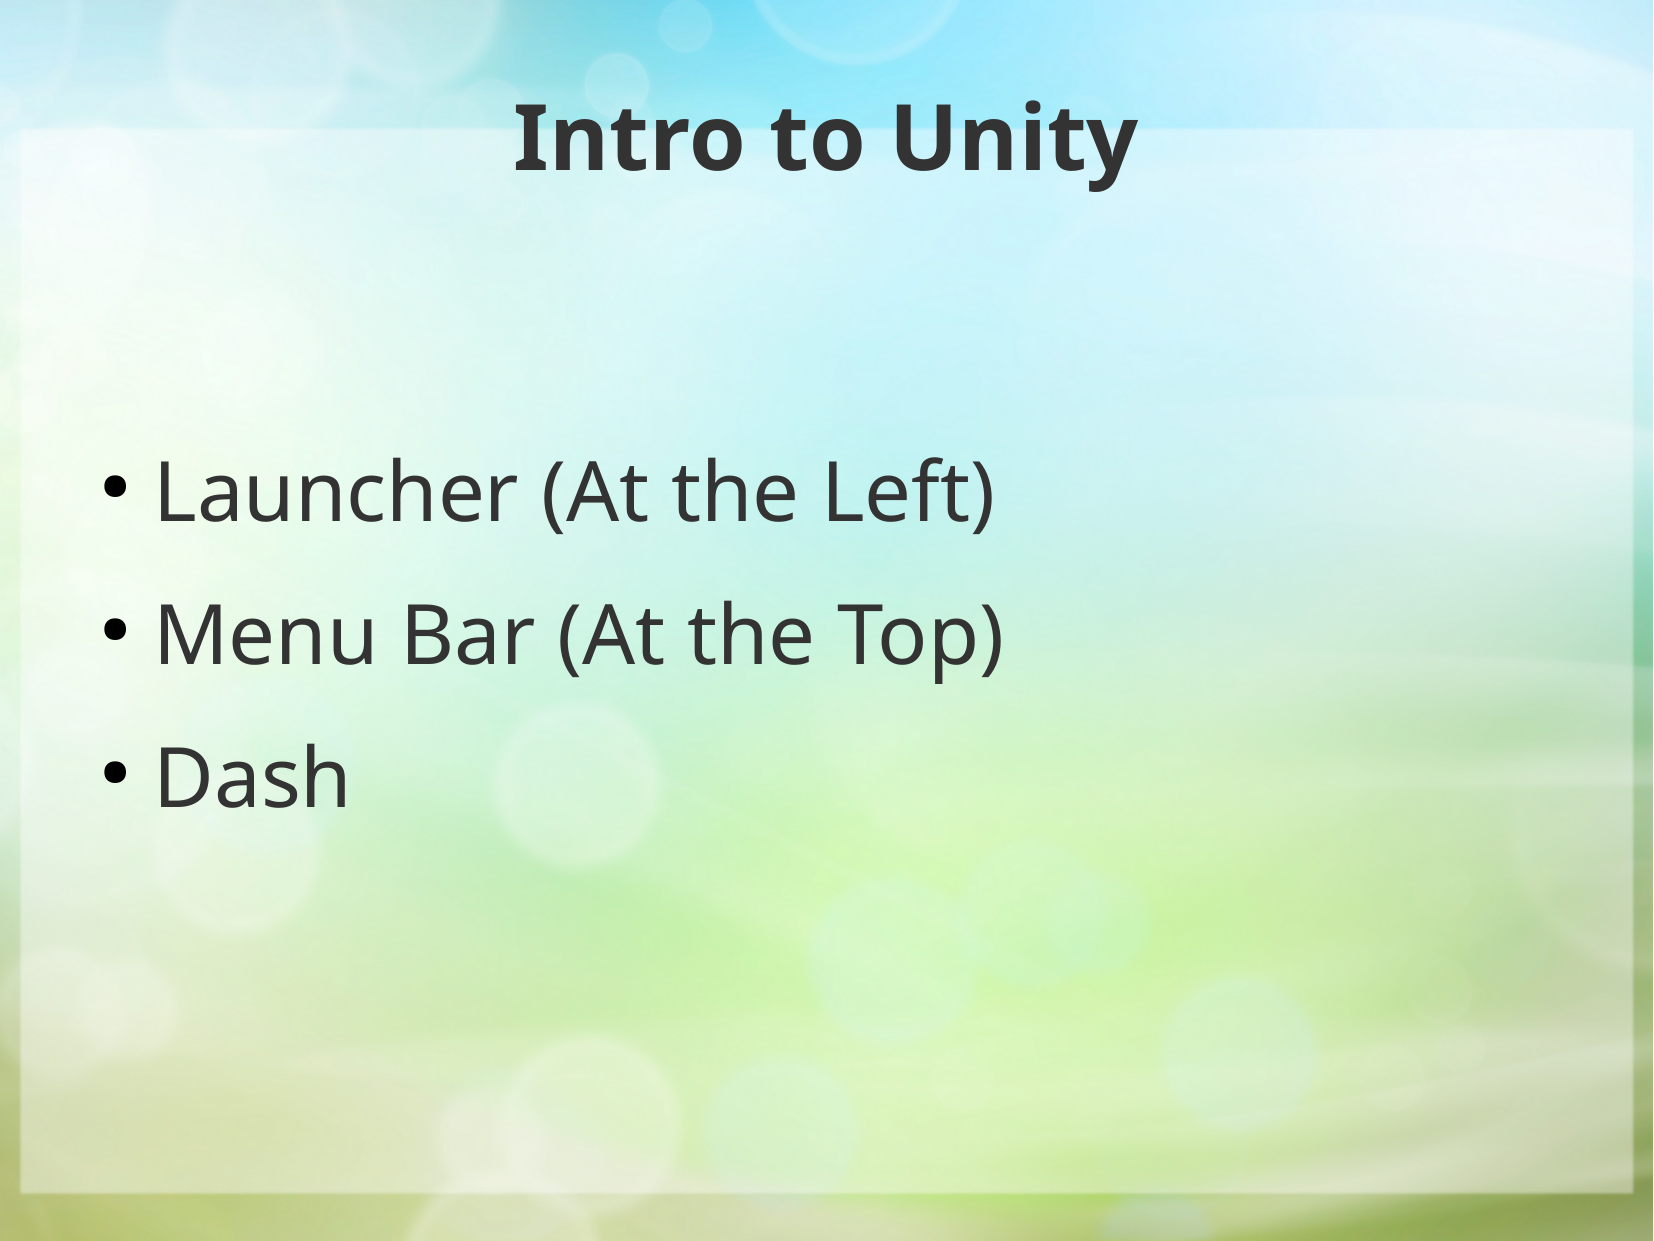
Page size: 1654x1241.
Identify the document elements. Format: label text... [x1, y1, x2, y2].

list Launcher (At the Left) Menu Bar (At the Top) Dash [82, 222, 1571, 1042]
title Intro to Unity [82, 60, 1571, 211]
picture [0, 0, 1654, 1241]
